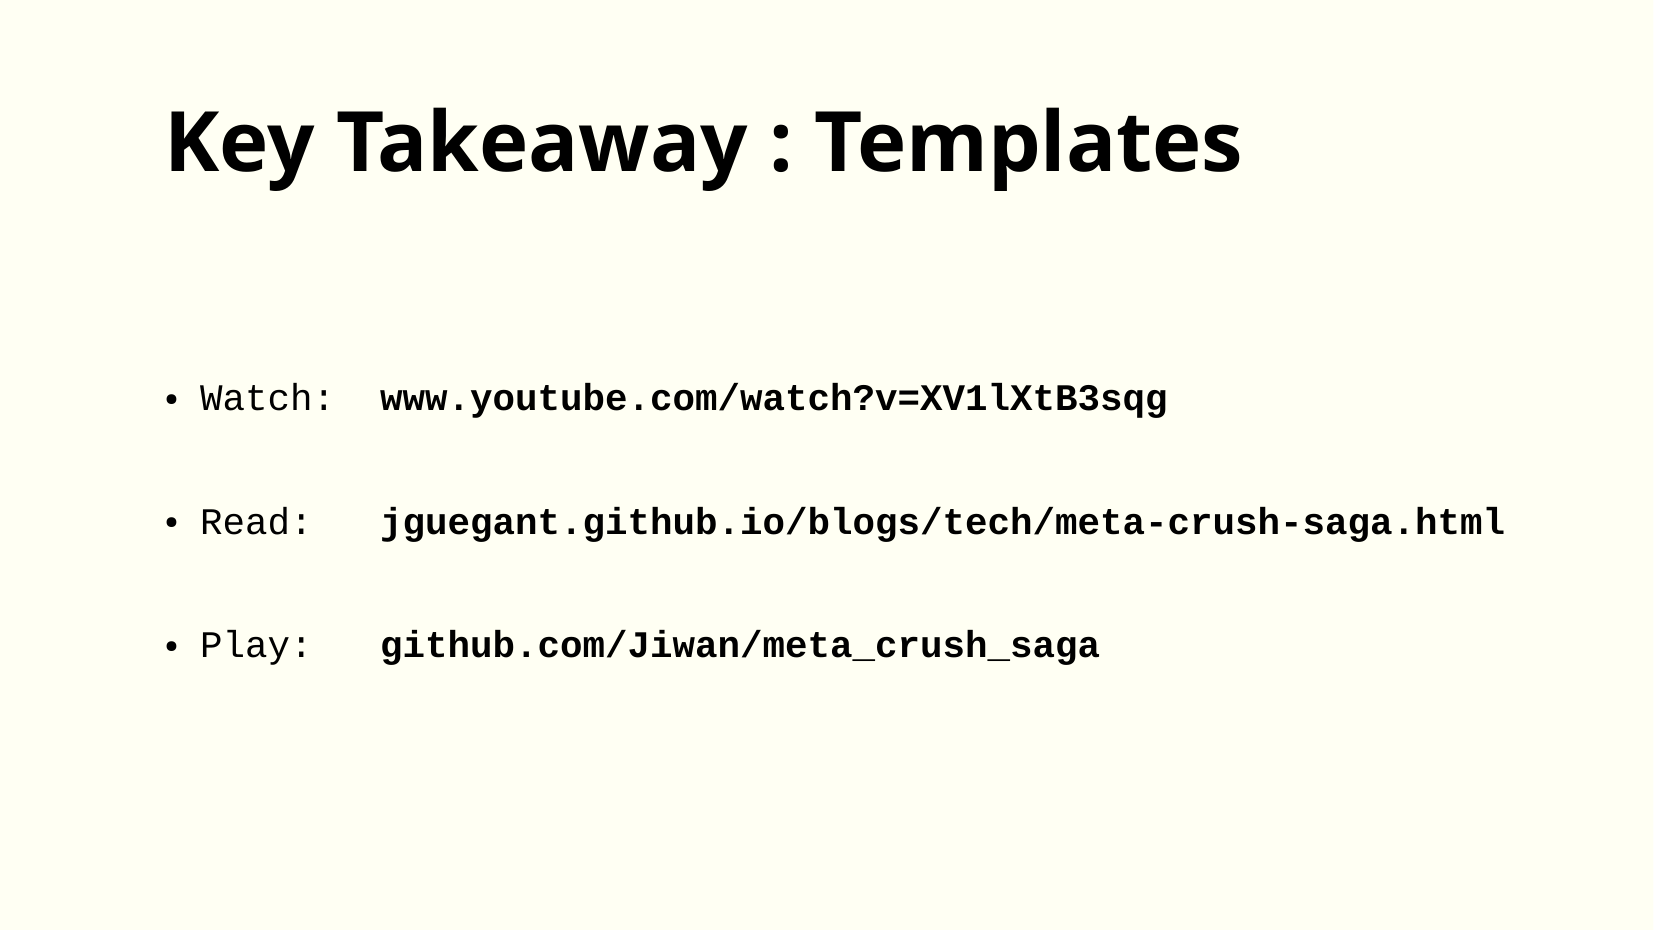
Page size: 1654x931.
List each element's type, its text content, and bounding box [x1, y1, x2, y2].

text_box Watch: www.youtube.com/watch?v=XV1lXtB3sqg Read: jguegant.github.io/blogs/tech/meta-crush-saga.html Play: github.com/Jiwan/meta_crush_saga [150, 371, 1531, 726]
text_box Key Takeaway : Templates [150, 75, 1591, 221]
